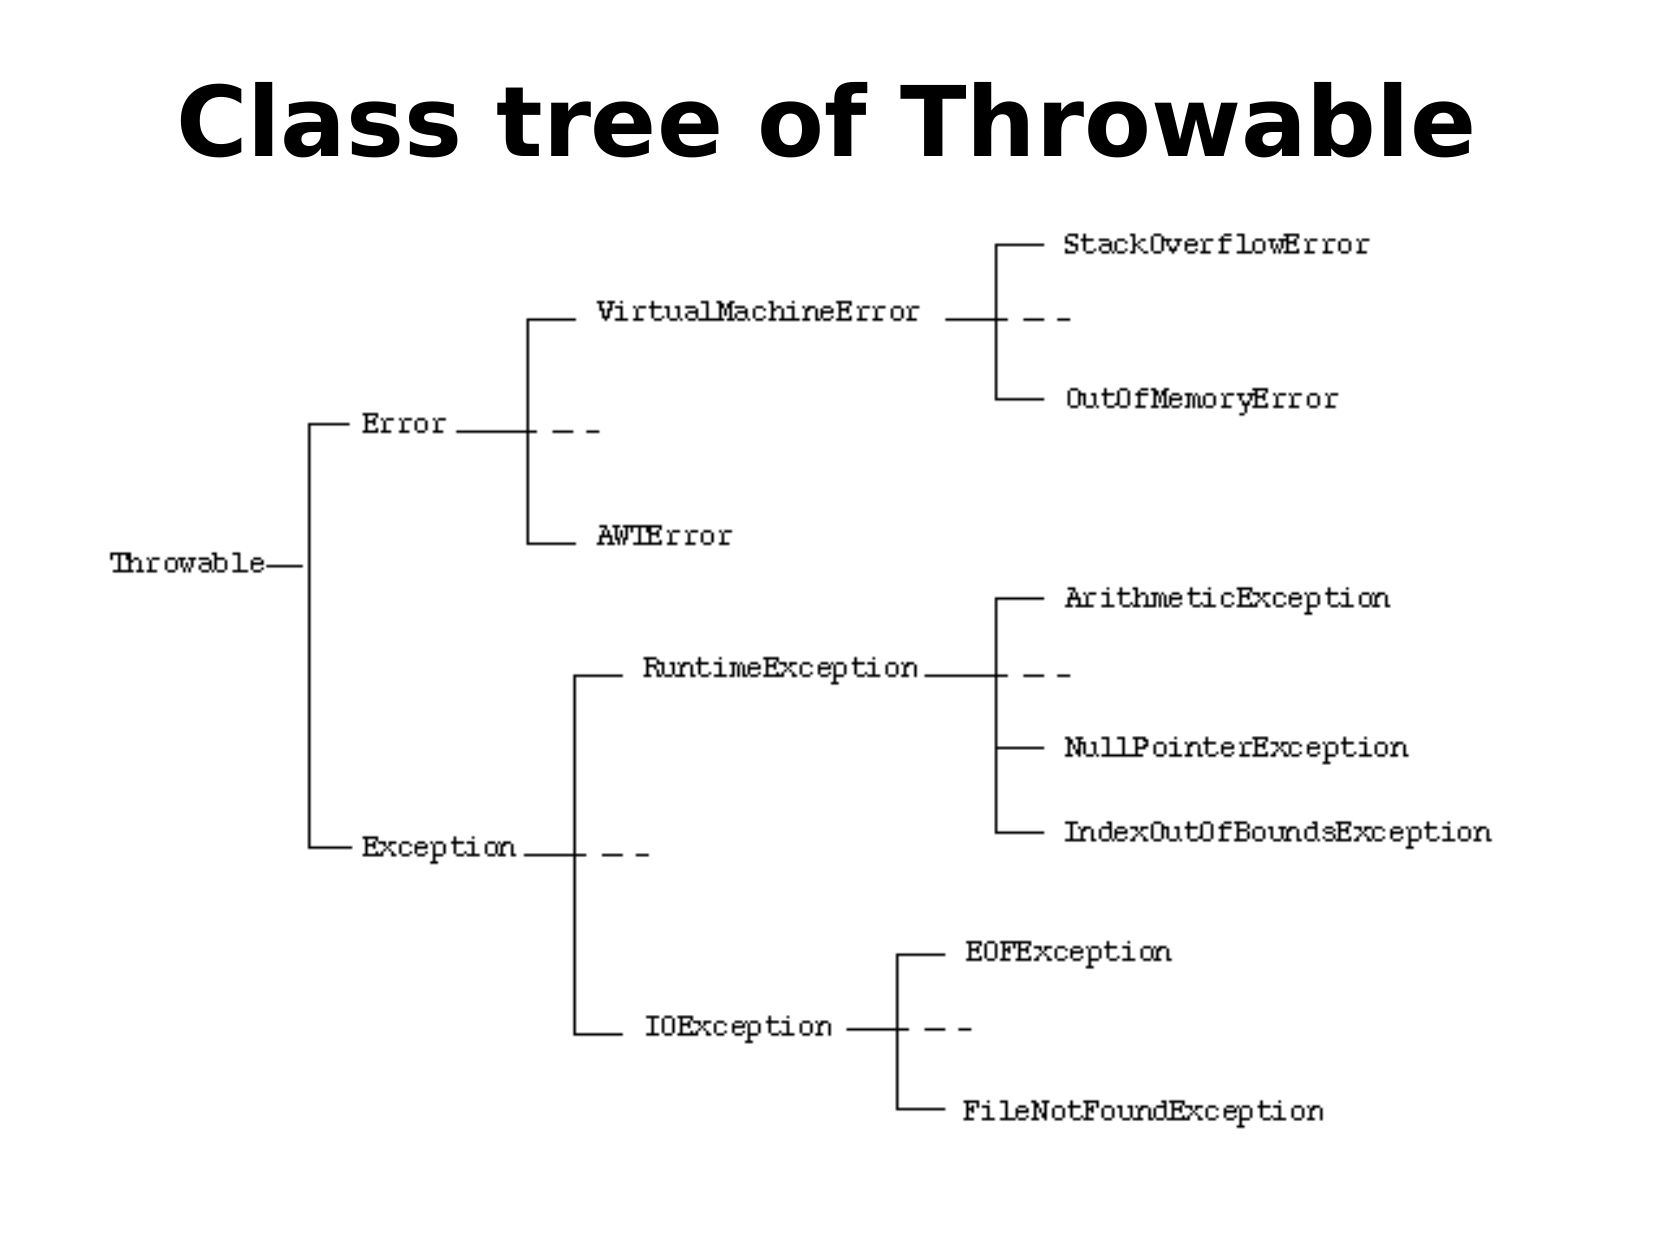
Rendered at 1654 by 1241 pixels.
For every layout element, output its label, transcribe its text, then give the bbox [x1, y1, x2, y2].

title Class tree of Throwable [82, 49, 1571, 196]
picture [59, 212, 1607, 1146]
